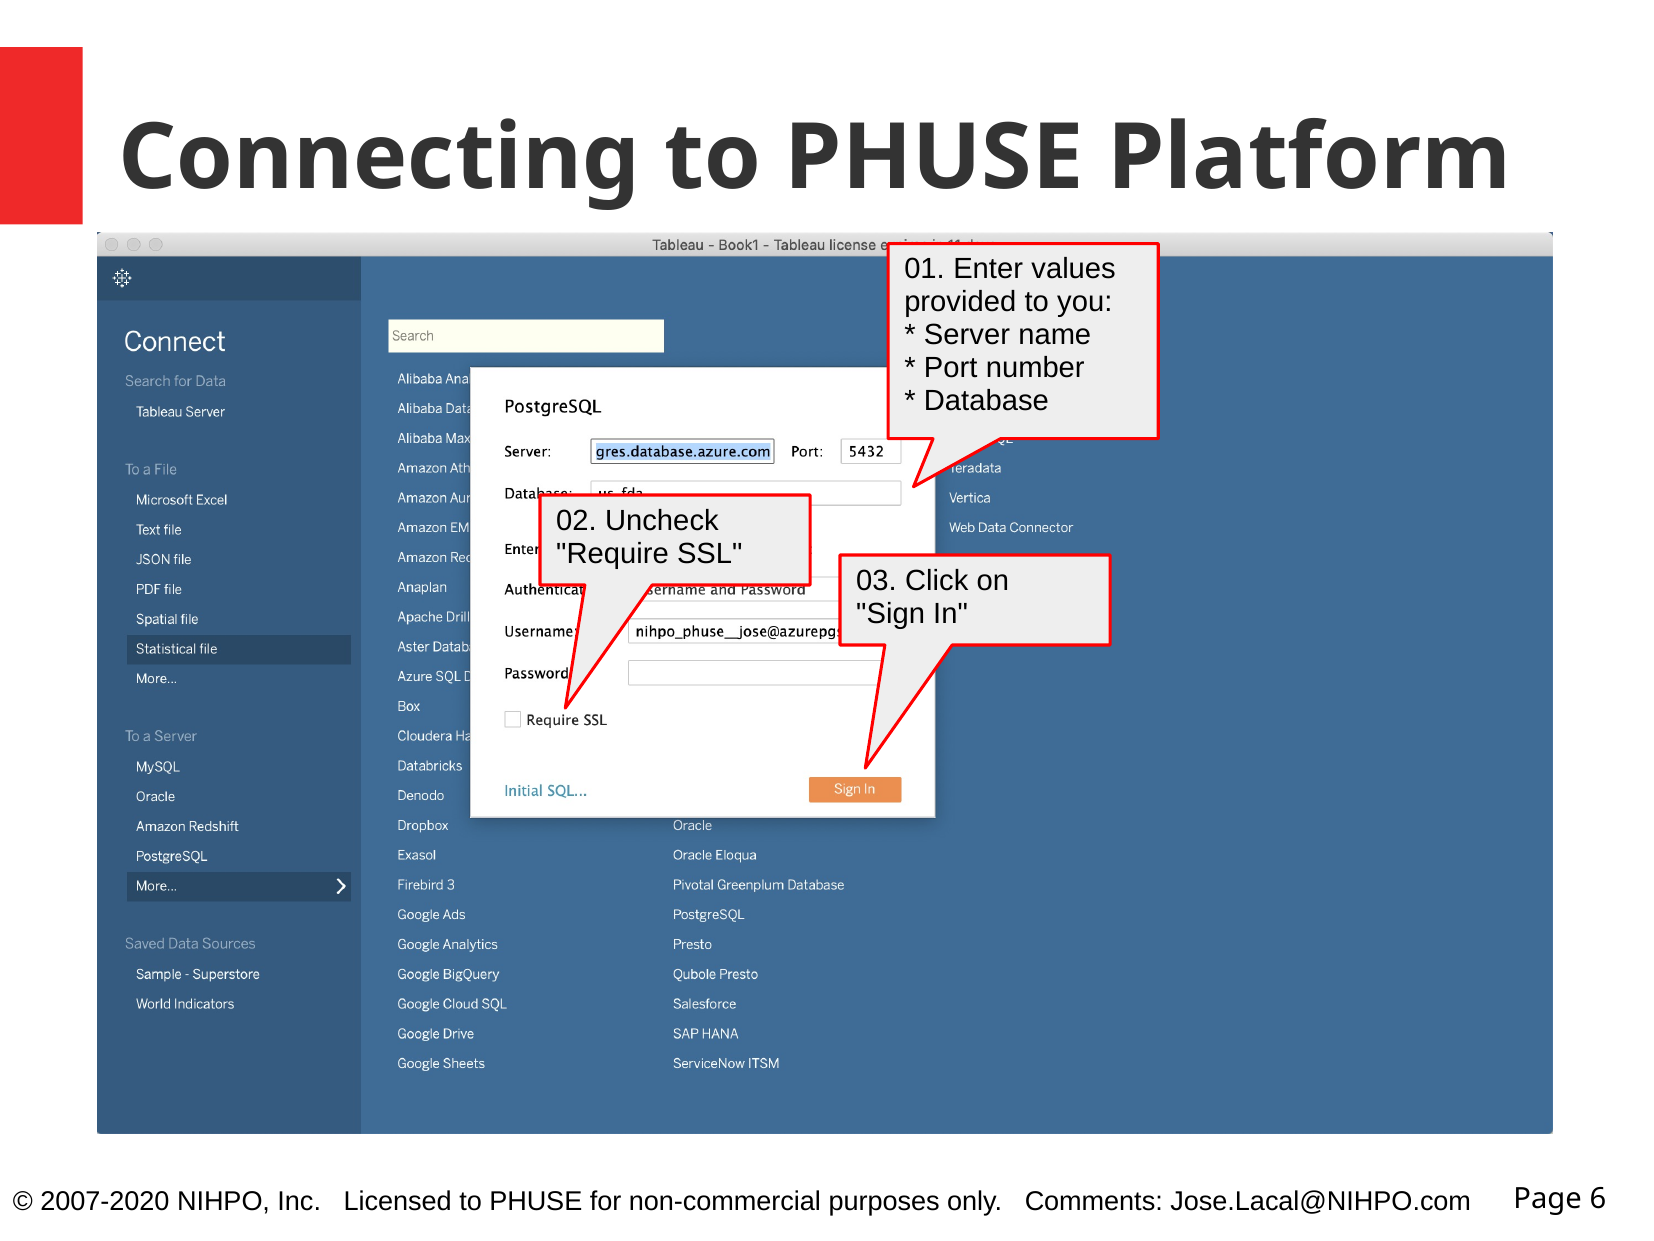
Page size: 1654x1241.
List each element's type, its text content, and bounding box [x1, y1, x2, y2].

title Connecting to PHUSE Platform [118, 49, 1571, 257]
text_box © 2007-2020 NIHPO, Inc. Licensed to PHUSE for non-commercial purposes only. Comments: Jose.Lacal@NIHPO.com [0, 1178, 1522, 1231]
text_box 02. Uncheck "Require SSL" [540, 495, 811, 709]
text_box 03. Click on "Sign In" [840, 555, 1111, 769]
picture [97, 232, 1553, 1134]
text_box 01. Enter values provided to you: * Server name * Port number * Database [888, 243, 1159, 487]
